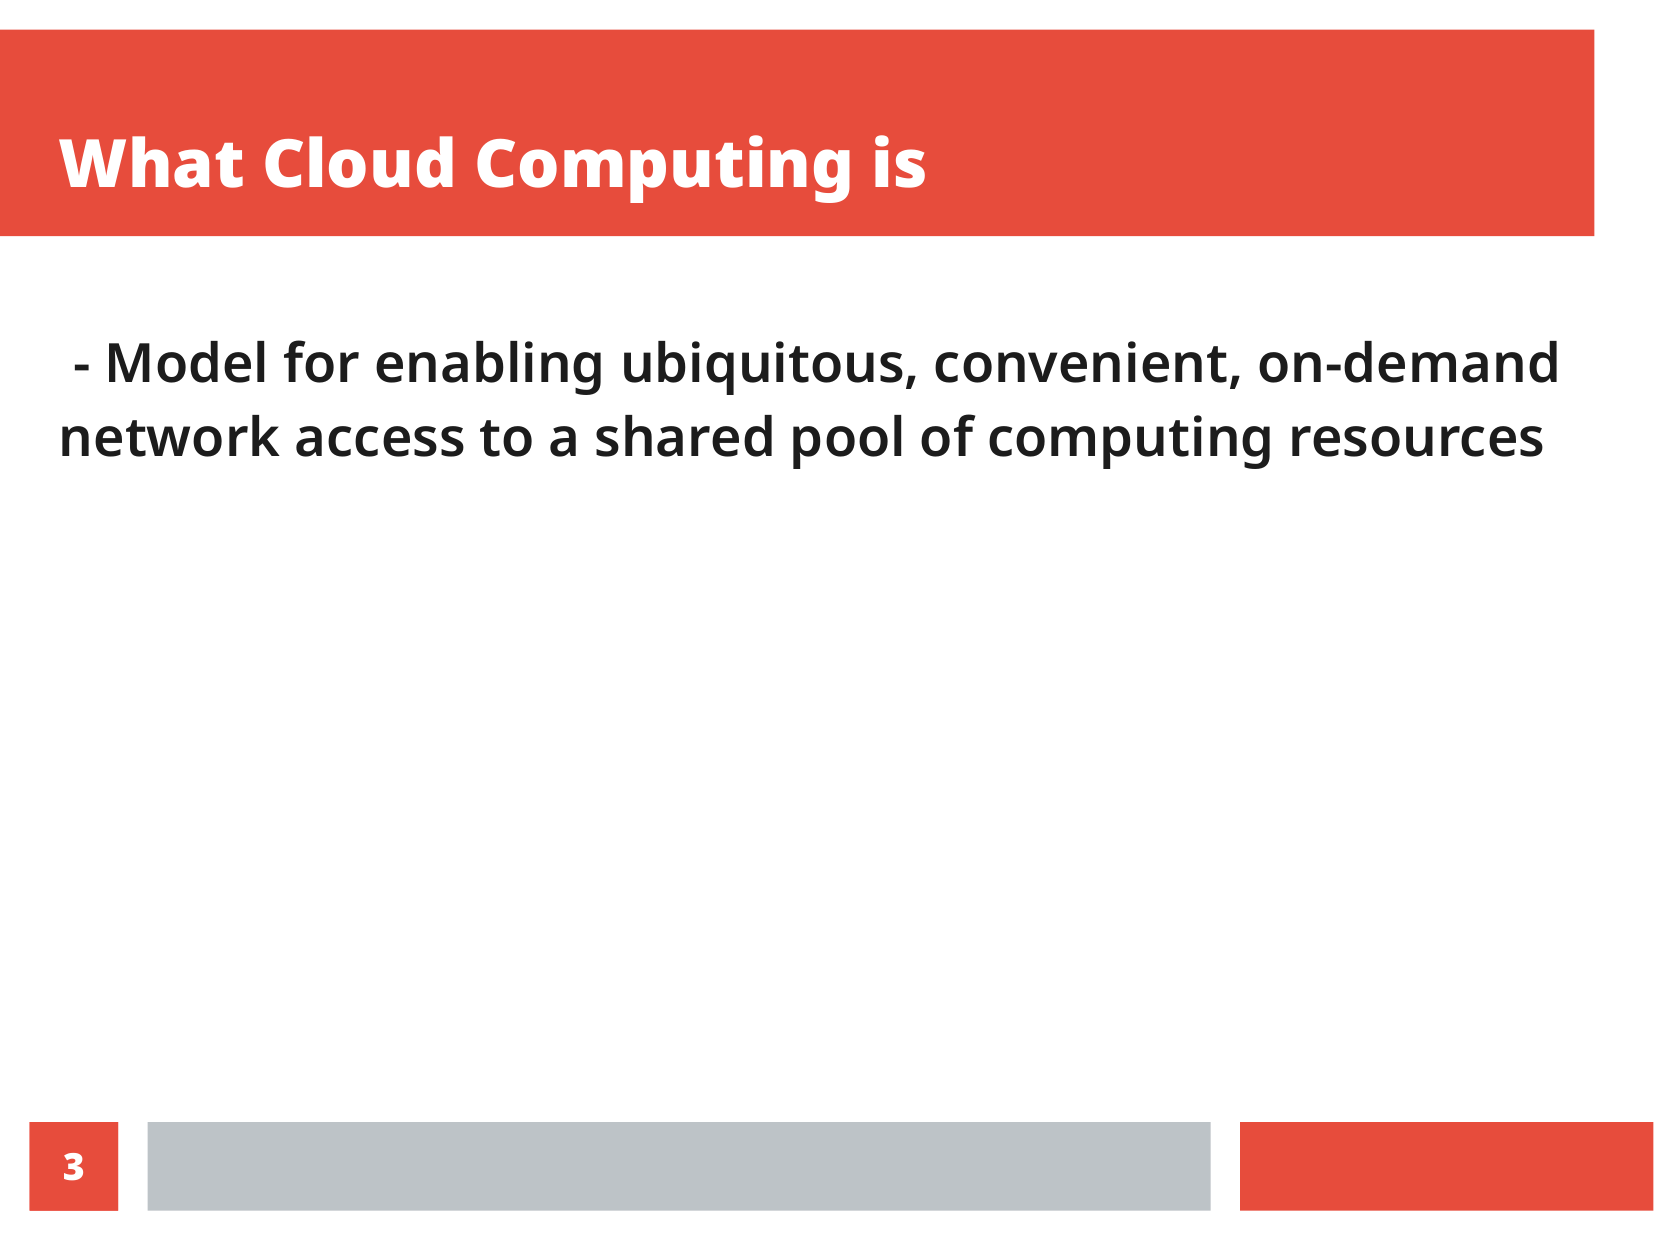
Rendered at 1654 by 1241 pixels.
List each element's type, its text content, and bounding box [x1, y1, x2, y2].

list - Model for enabling ubiquitous, convenient, on-demand network access to a shared pool of computing resources [59, 324, 1565, 1093]
title What Cloud Computing is [59, 59, 1595, 207]
